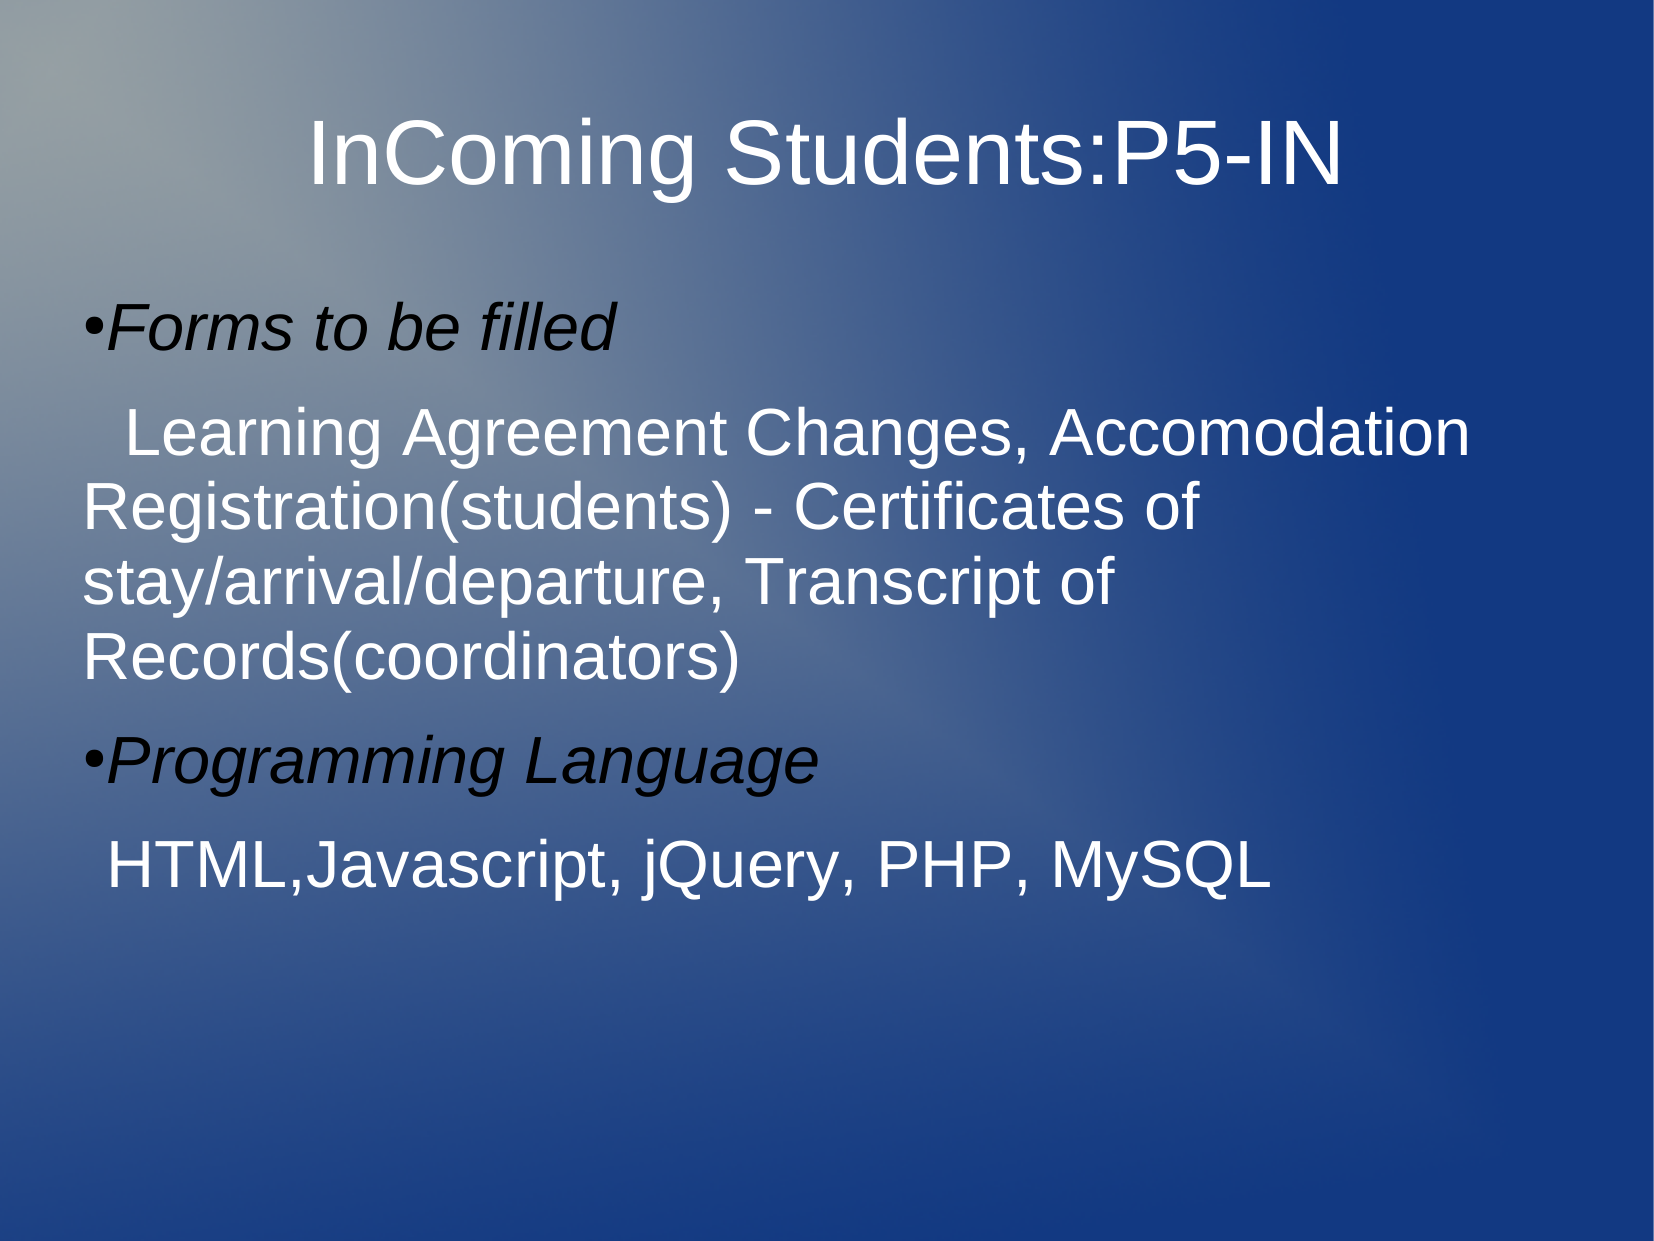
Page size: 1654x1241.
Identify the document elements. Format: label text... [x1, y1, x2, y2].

title InComing Students:P5-IN [82, 49, 1571, 257]
list Forms to be filled Learning Agreement Changes, Accomodation Registration(students) - Certificates of stay/arrival/departure, Transcript of Records(coordinators) Programming Language HTML,Javascript, jQuery, PHP, MySQL [82, 290, 1571, 1111]
picture [0, 0, 1654, 1241]
